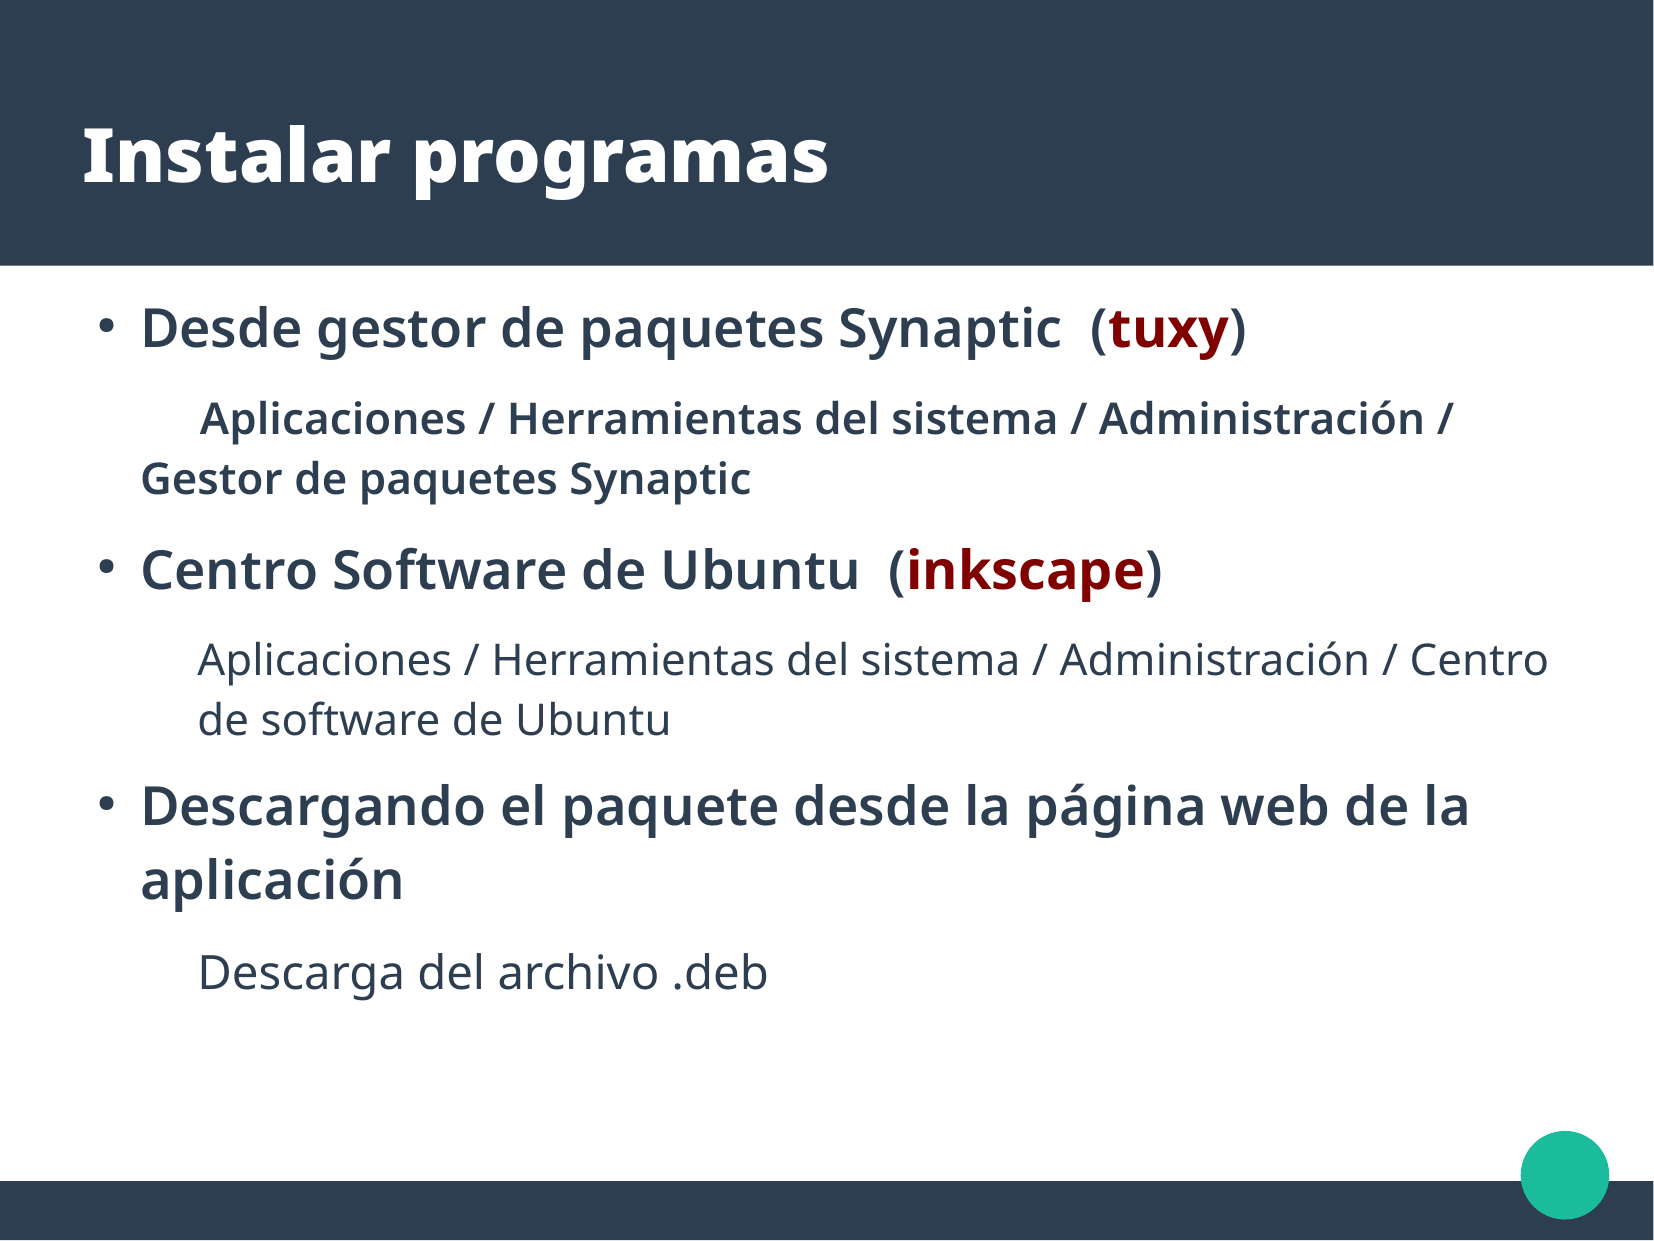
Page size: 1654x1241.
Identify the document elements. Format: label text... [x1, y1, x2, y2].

list Desde gestor de paquetes Synaptic (tuxy) Aplicaciones / Herramientas del sistema / Administración / Gestor de paquetes Synaptic Centro Software de Ubuntu (inkscape) Aplicaciones / Herramientas del sistema / Administración / Centro de software de Ubuntu Descargando el paquete desde la página web de la aplicación Descarga del archivo .deb [82, 290, 1571, 1010]
title Instalar programas [82, 49, 1571, 257]
